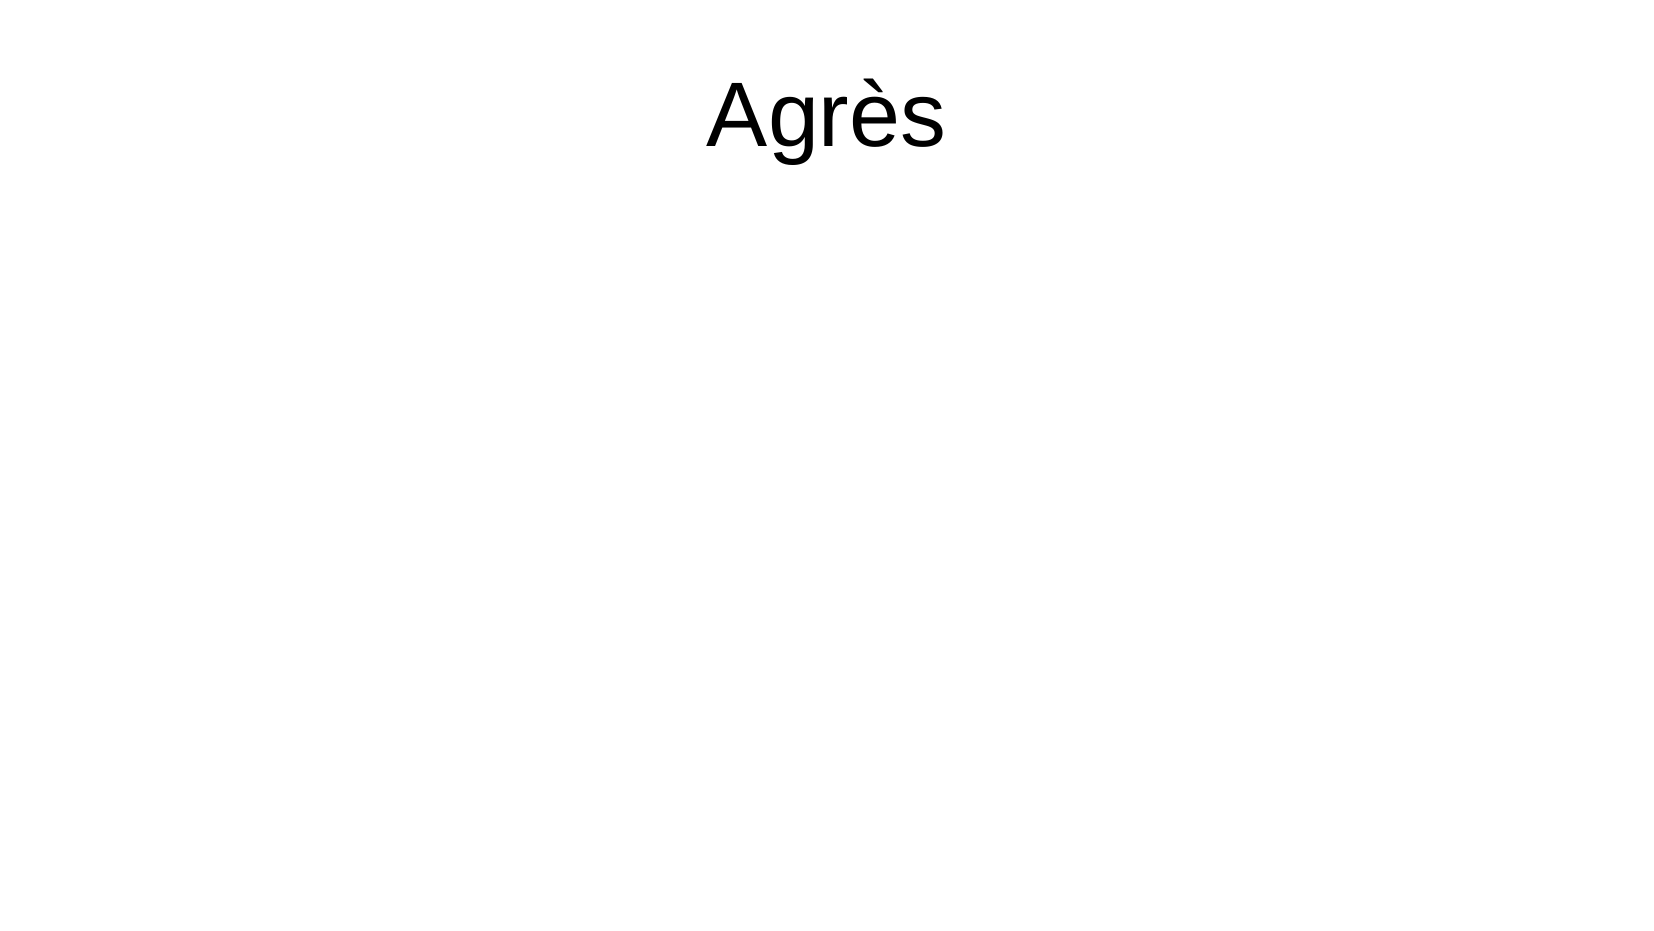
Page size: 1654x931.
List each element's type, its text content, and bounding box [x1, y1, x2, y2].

title Agrès [82, 37, 1571, 193]
